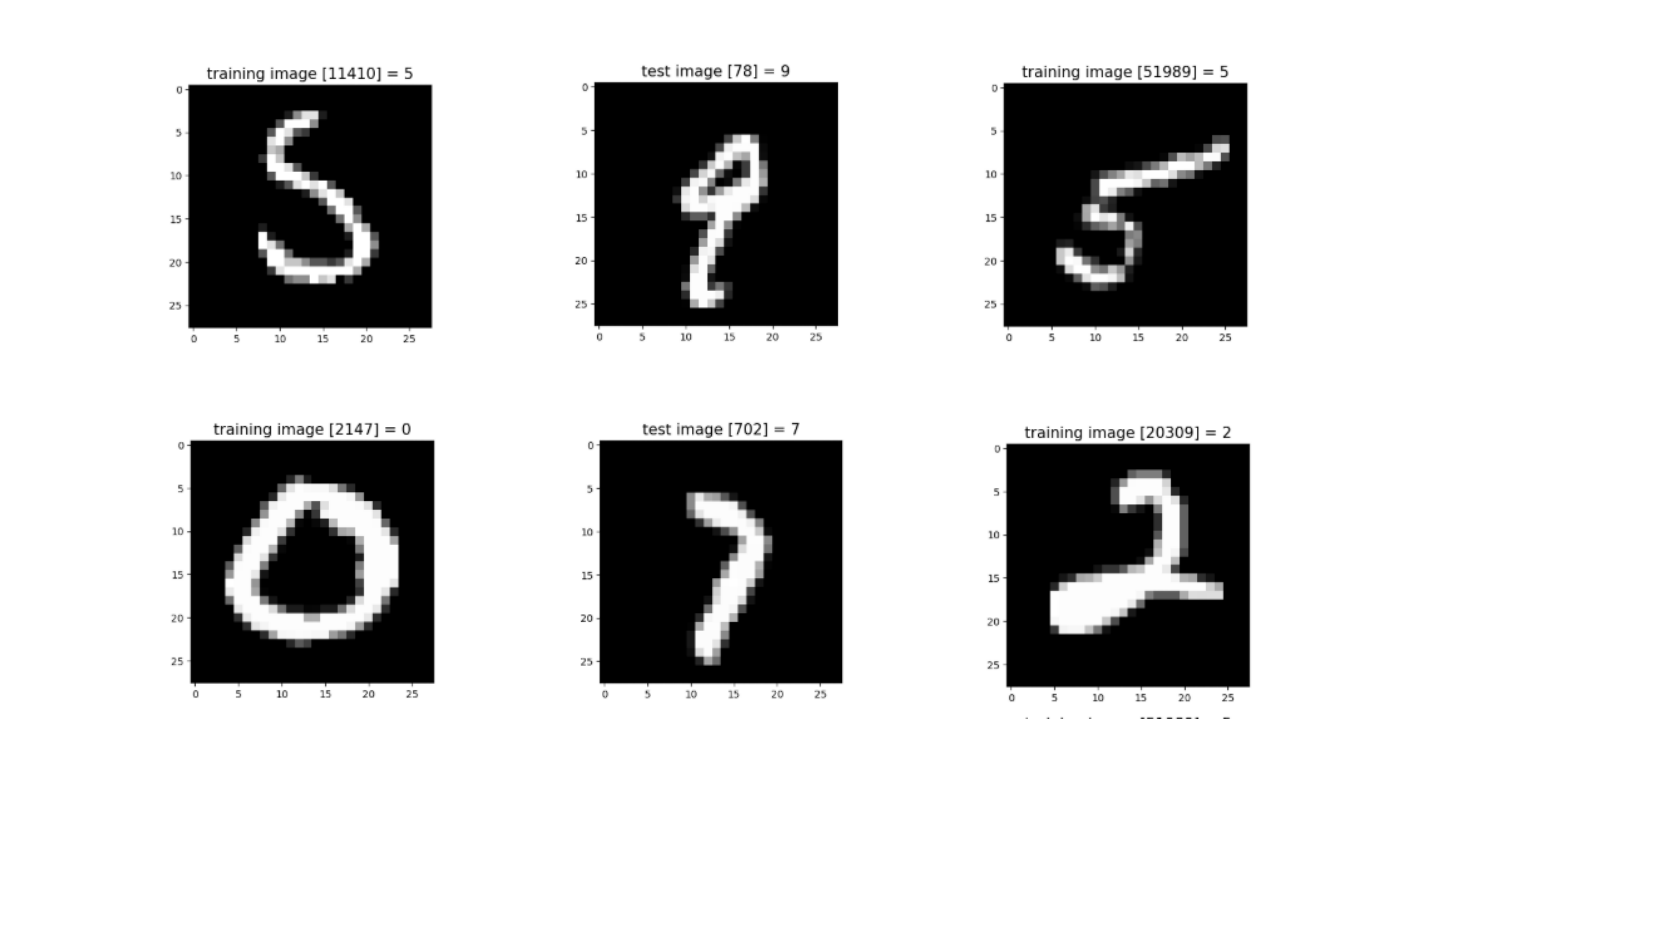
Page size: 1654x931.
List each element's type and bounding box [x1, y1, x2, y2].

picture [567, 61, 857, 355]
picture [147, 396, 452, 709]
picture [147, 54, 459, 355]
picture [964, 413, 1270, 719]
picture [970, 56, 1270, 355]
picture [561, 413, 881, 711]
